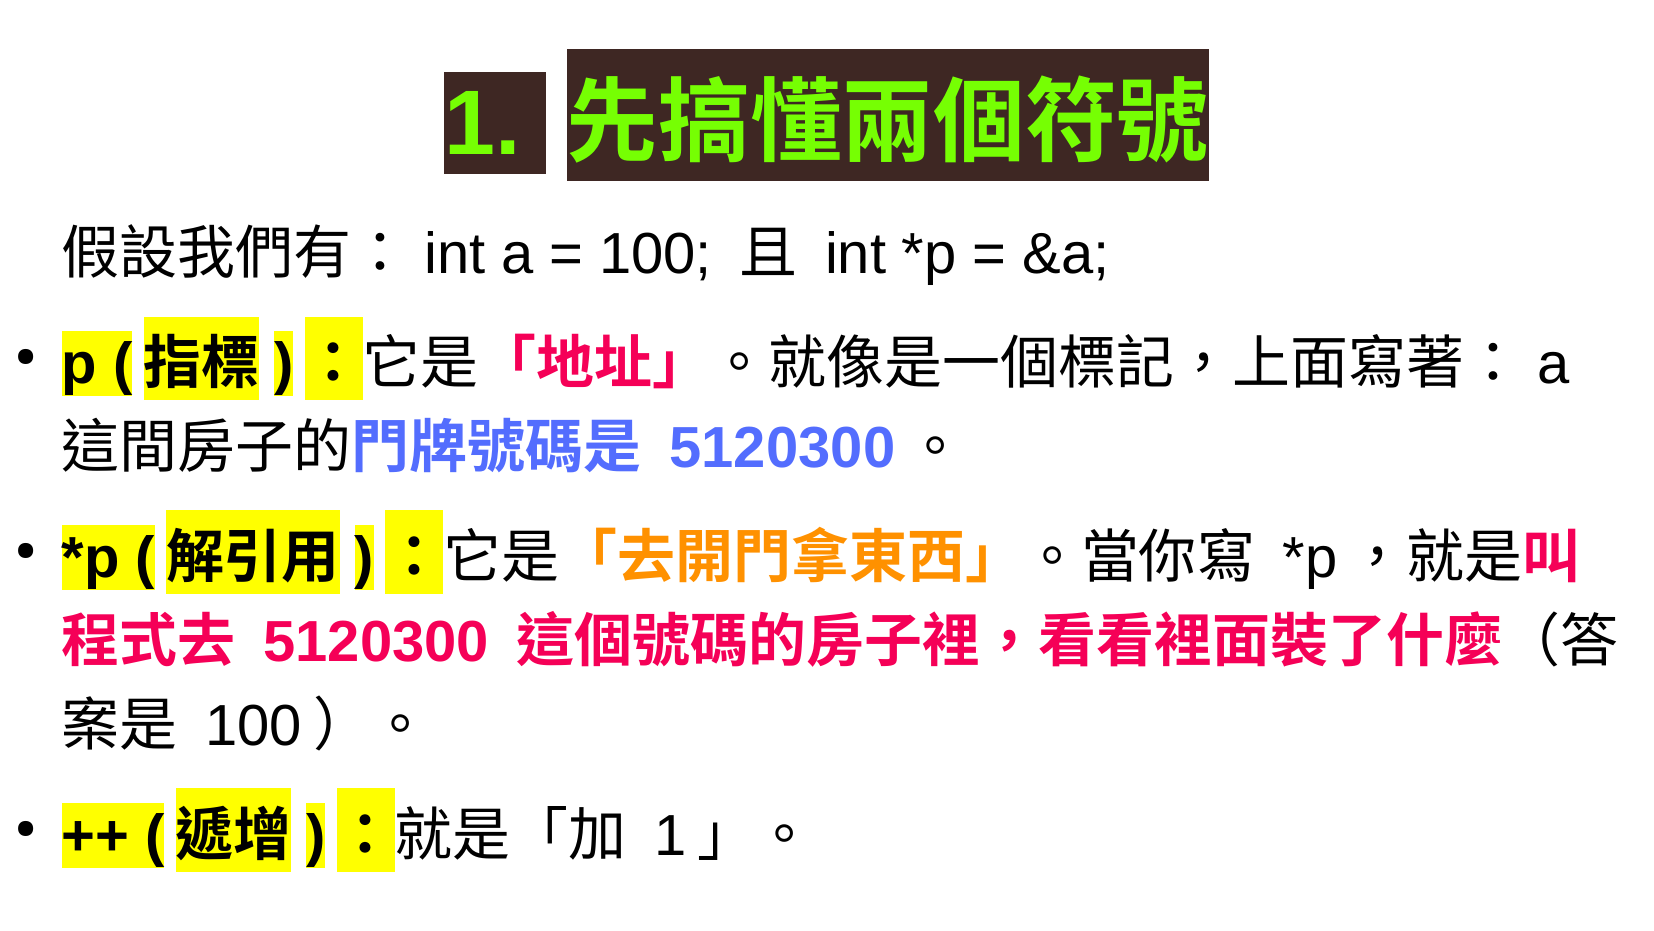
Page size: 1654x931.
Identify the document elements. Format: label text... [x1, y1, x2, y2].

title 1. 先搞懂兩個符號 [82, 37, 1571, 193]
list 假設我們有：int a = 100; 且 int *p = &a; p (指標)：它是「地址」。就像是一個標記，上面寫著：a 這間房子的門牌號碼是 5120300。 *p (解引用)：它是「去開門拿東西」。當你寫 *p，就是叫程式去 5120300 這個號碼的房子裡，看看裡面裝了什麼（答案是 100）。 ++ (遞增)：就是「加 1」。 [0, 206, 1625, 875]
